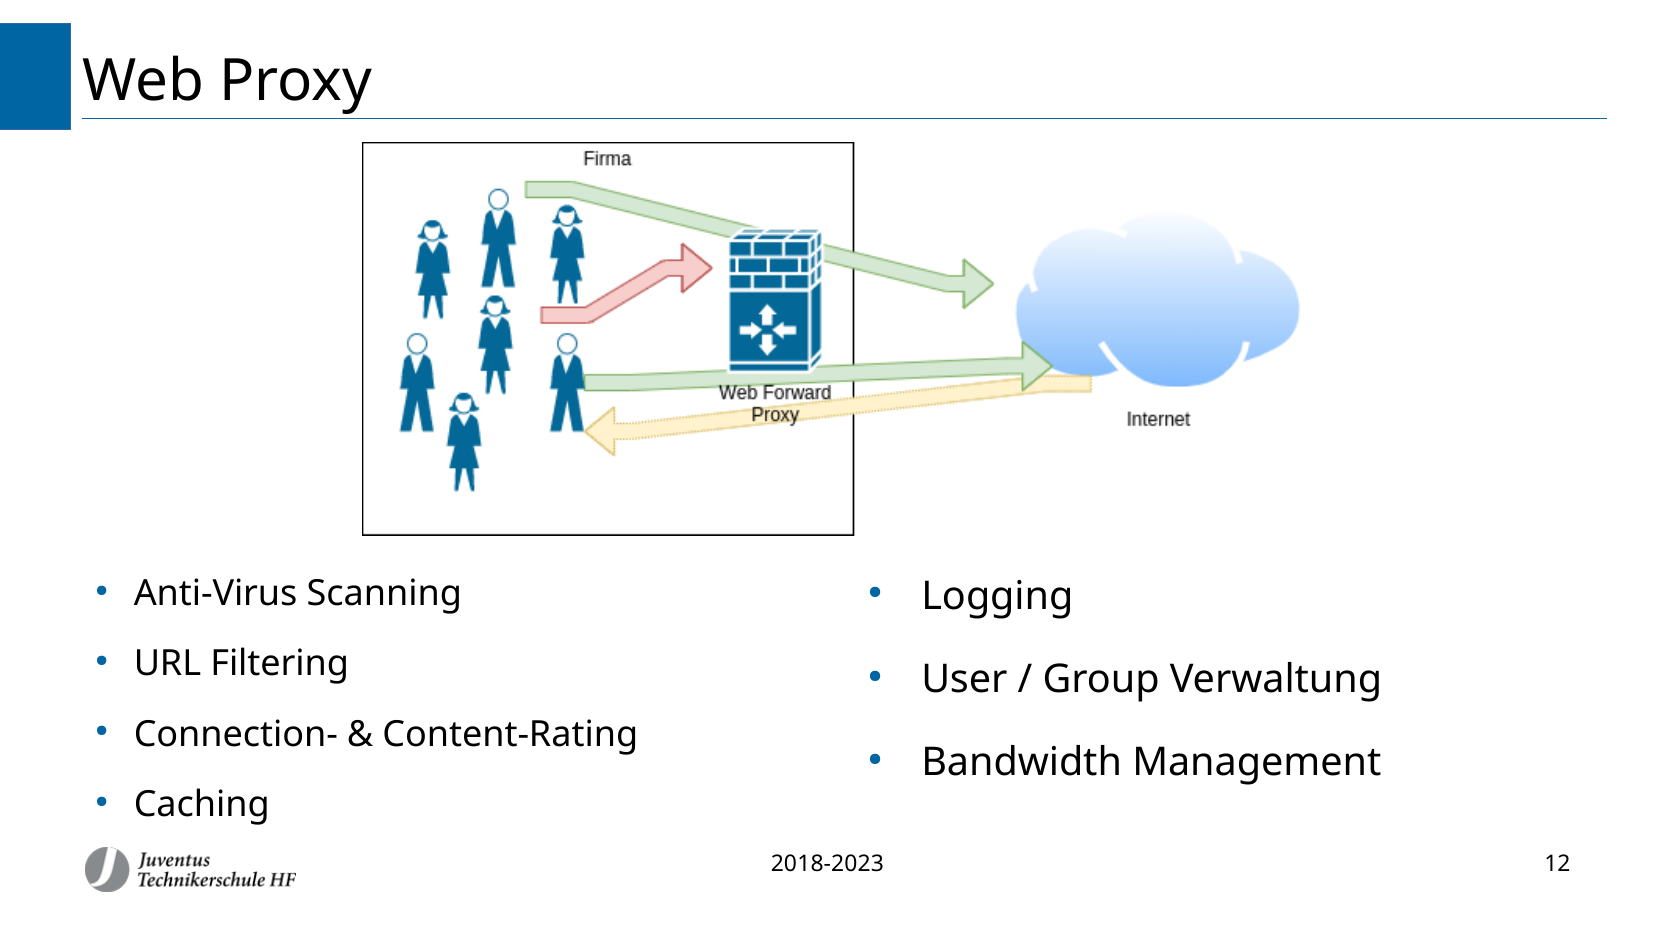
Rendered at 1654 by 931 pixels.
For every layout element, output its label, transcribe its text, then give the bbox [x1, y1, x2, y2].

picture [85, 847, 296, 892]
picture [362, 142, 1308, 536]
title Web Proxy [82, 37, 1571, 119]
list Logging User / Group Verwaltung Bandwidth Management [850, 566, 1571, 827]
list Anti-Virus Scanning URL Filtering Connection- & Content-Rating Caching [82, 566, 804, 827]
